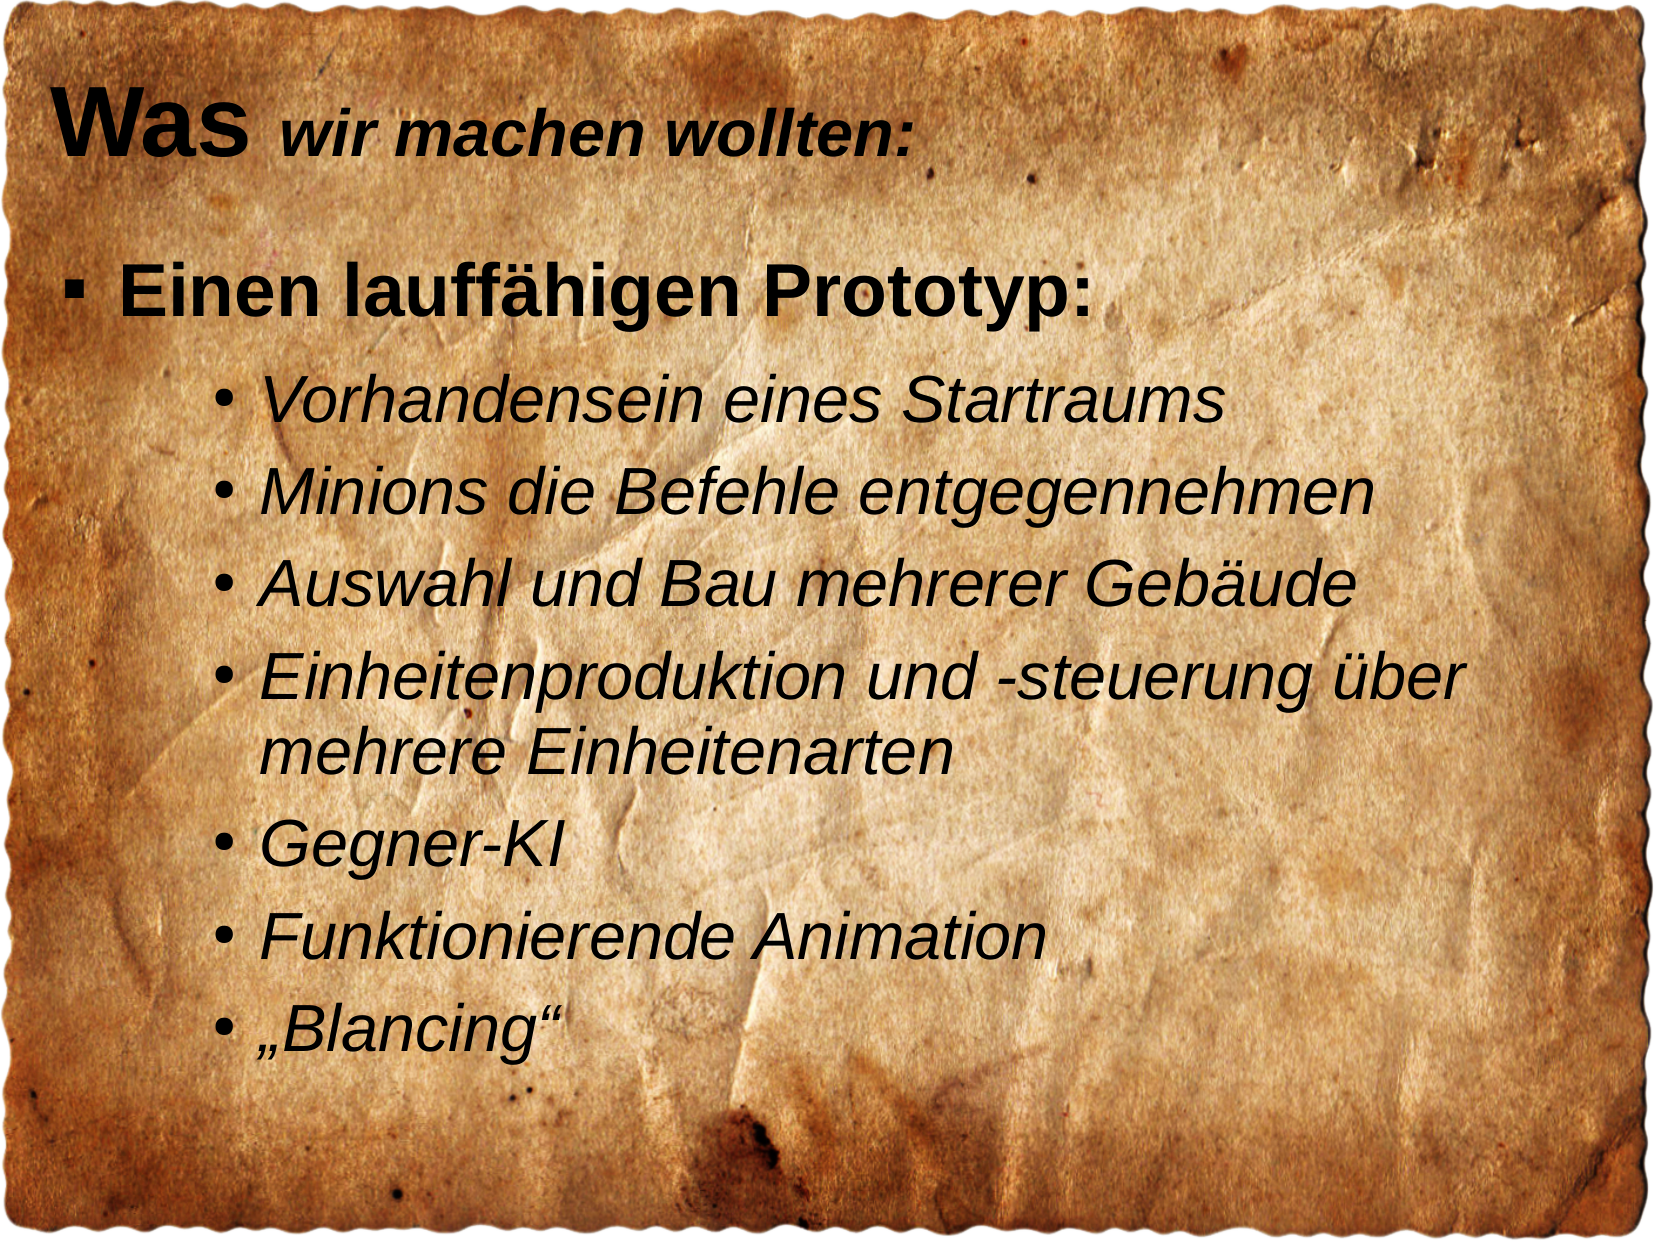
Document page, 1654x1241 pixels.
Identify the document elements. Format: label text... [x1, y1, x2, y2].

list Einen lauffähigen Prototyp: Vorhandensein eines Startraums Minions die Befehle entgegennehmen Auswahl und Bau mehrerer Gebäude Einheitenproduktion und -steuerung über mehrere Einheitenarten Gegner-KI Funktionierende Animation „Blancing“ [47, 248, 1595, 1066]
picture [0, 0, 1654, 1241]
text_box Was wir machen wollten: [35, 58, 951, 201]
